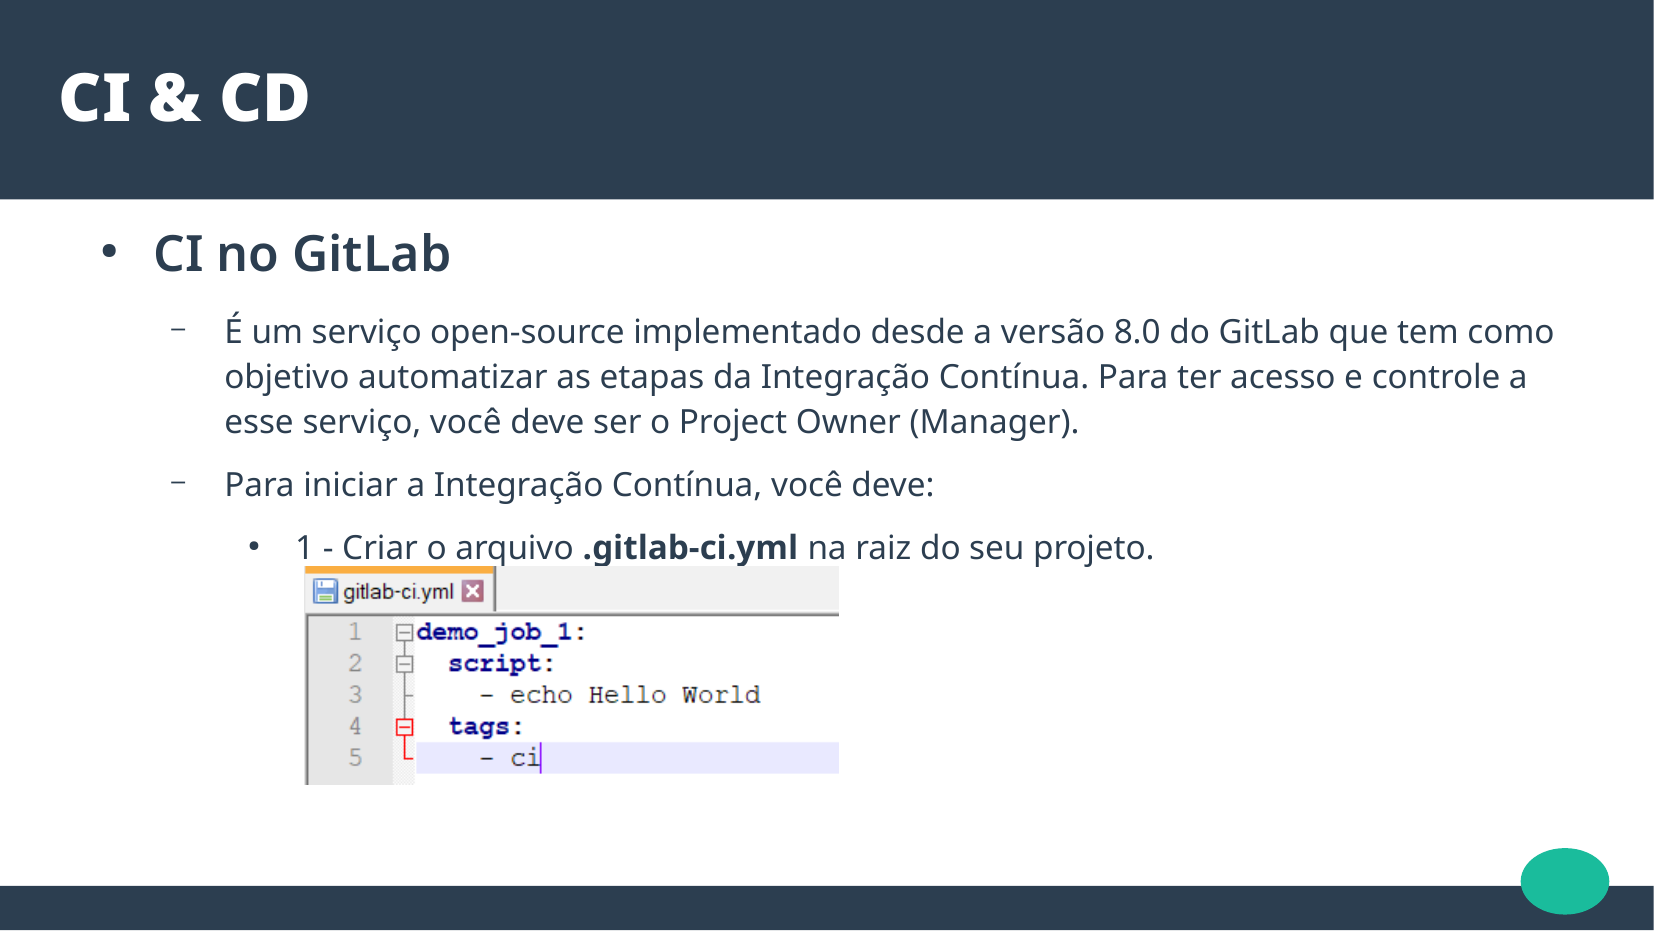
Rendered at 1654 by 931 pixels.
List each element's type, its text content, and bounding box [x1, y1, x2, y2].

title CI & CD [59, 37, 1595, 156]
picture [304, 566, 839, 785]
list CI no GitLab É um serviço open-source implementado desde a versão 8.0 do GitLab que tem como objetivo automatizar as etapas da Integração Contínua. Para ter acesso e controle a esse serviço, você deve ser o Project Owner (Manager). Para iniciar a Integração Contínua, você deve: 1 - Criar o arquivo .gitlab-ci.yml na raiz do seu projeto. [82, 217, 1571, 758]
